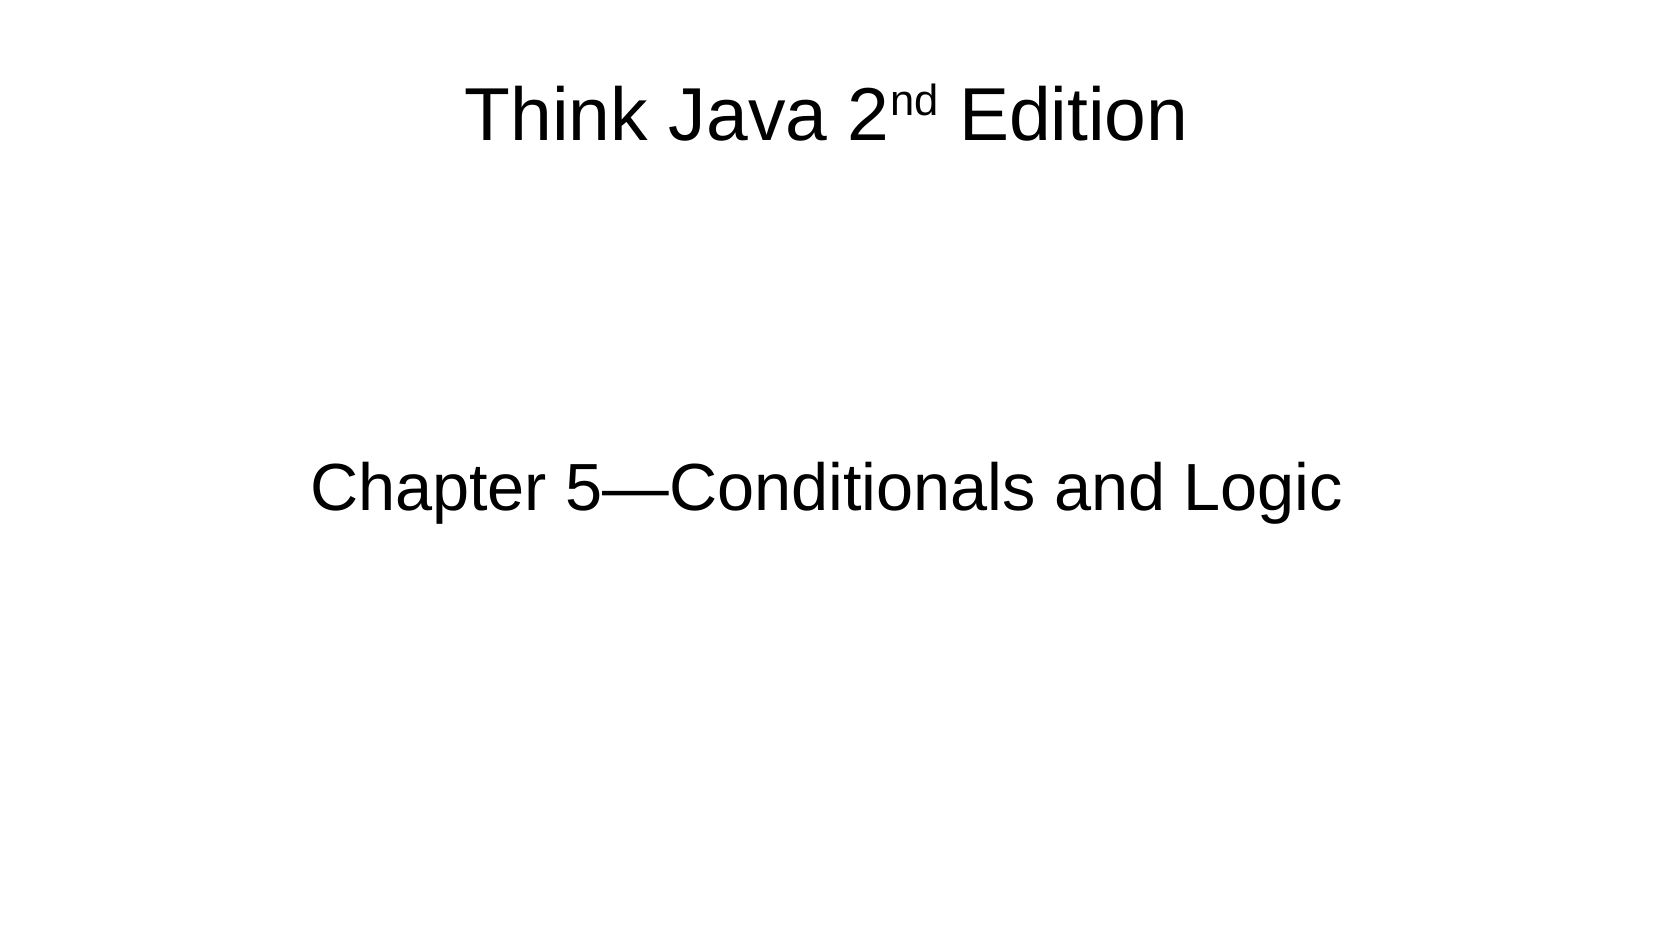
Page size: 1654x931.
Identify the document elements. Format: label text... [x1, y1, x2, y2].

subtitle Chapter 5—Conditionals and Logic [82, 217, 1571, 758]
title Think Java 2nd Edition [82, 37, 1571, 193]
